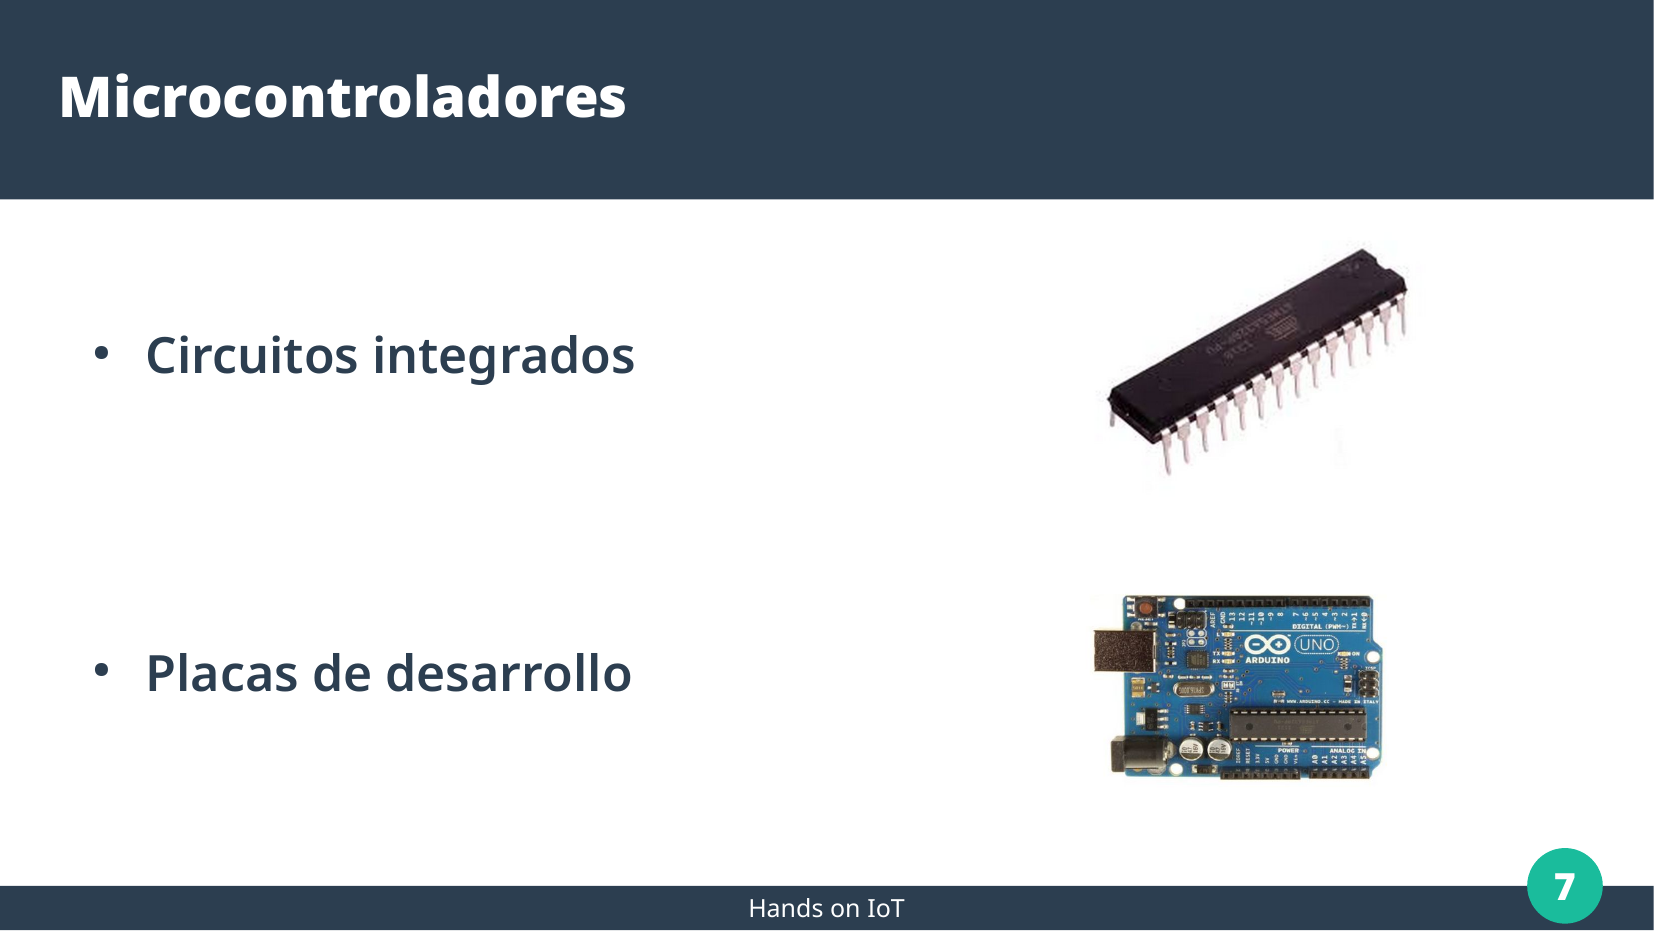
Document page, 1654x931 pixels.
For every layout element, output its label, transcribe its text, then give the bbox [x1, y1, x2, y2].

title Microcontroladores [59, 37, 1595, 155]
list Circuitos integrados [75, 320, 729, 452]
list Placas de desarrollo [75, 637, 729, 769]
picture [1046, 216, 1477, 502]
picture [1063, 559, 1418, 827]
